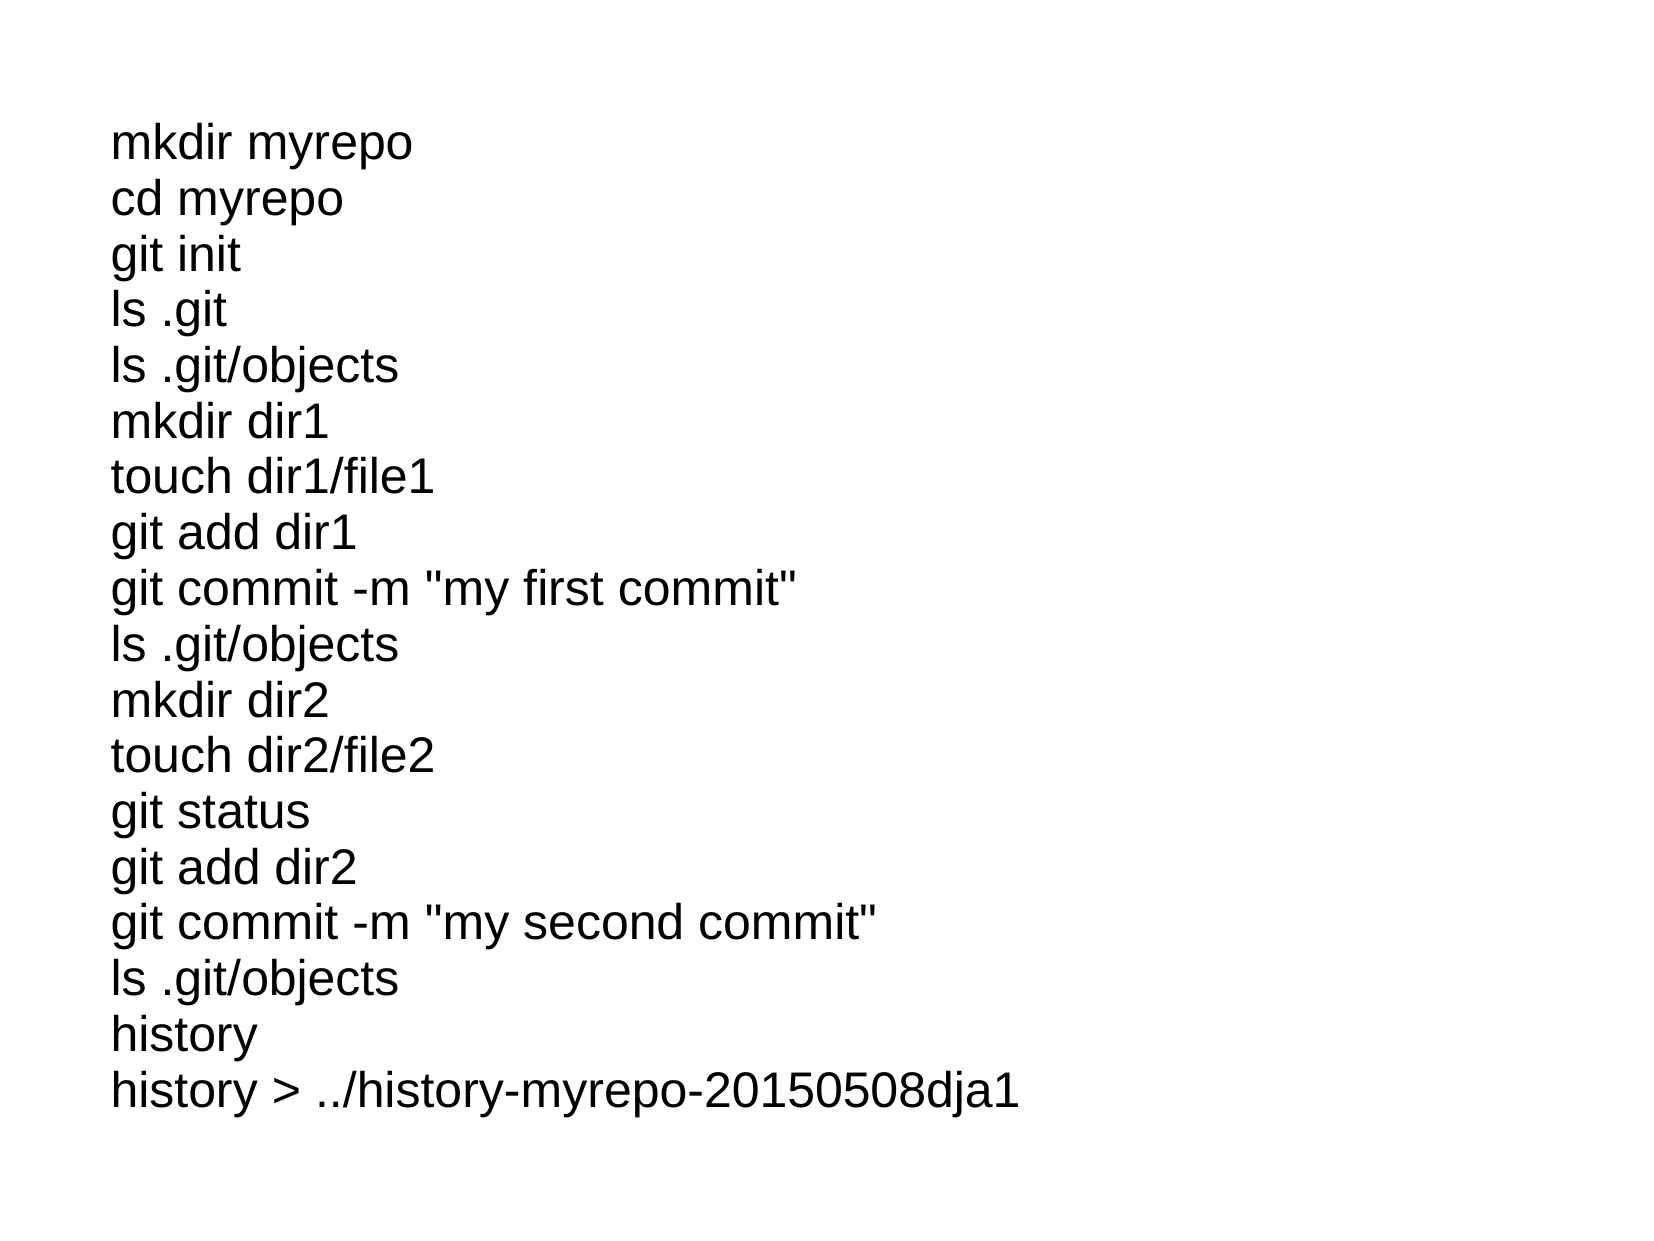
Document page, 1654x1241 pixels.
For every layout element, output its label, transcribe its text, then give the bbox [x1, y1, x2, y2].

subtitle mkdir myrepo cd myrepo git init ls .git ls .git/objects mkdir dir1 touch dir1/file1 git add dir1 git commit -m "my first commit" ls .git/objects mkdir dir2 touch dir2/file2 git status git add dir2 git commit -m "my second commit" ls .git/objects history history > ../history-myrepo-20150508dja1 [82, 53, 1571, 1179]
